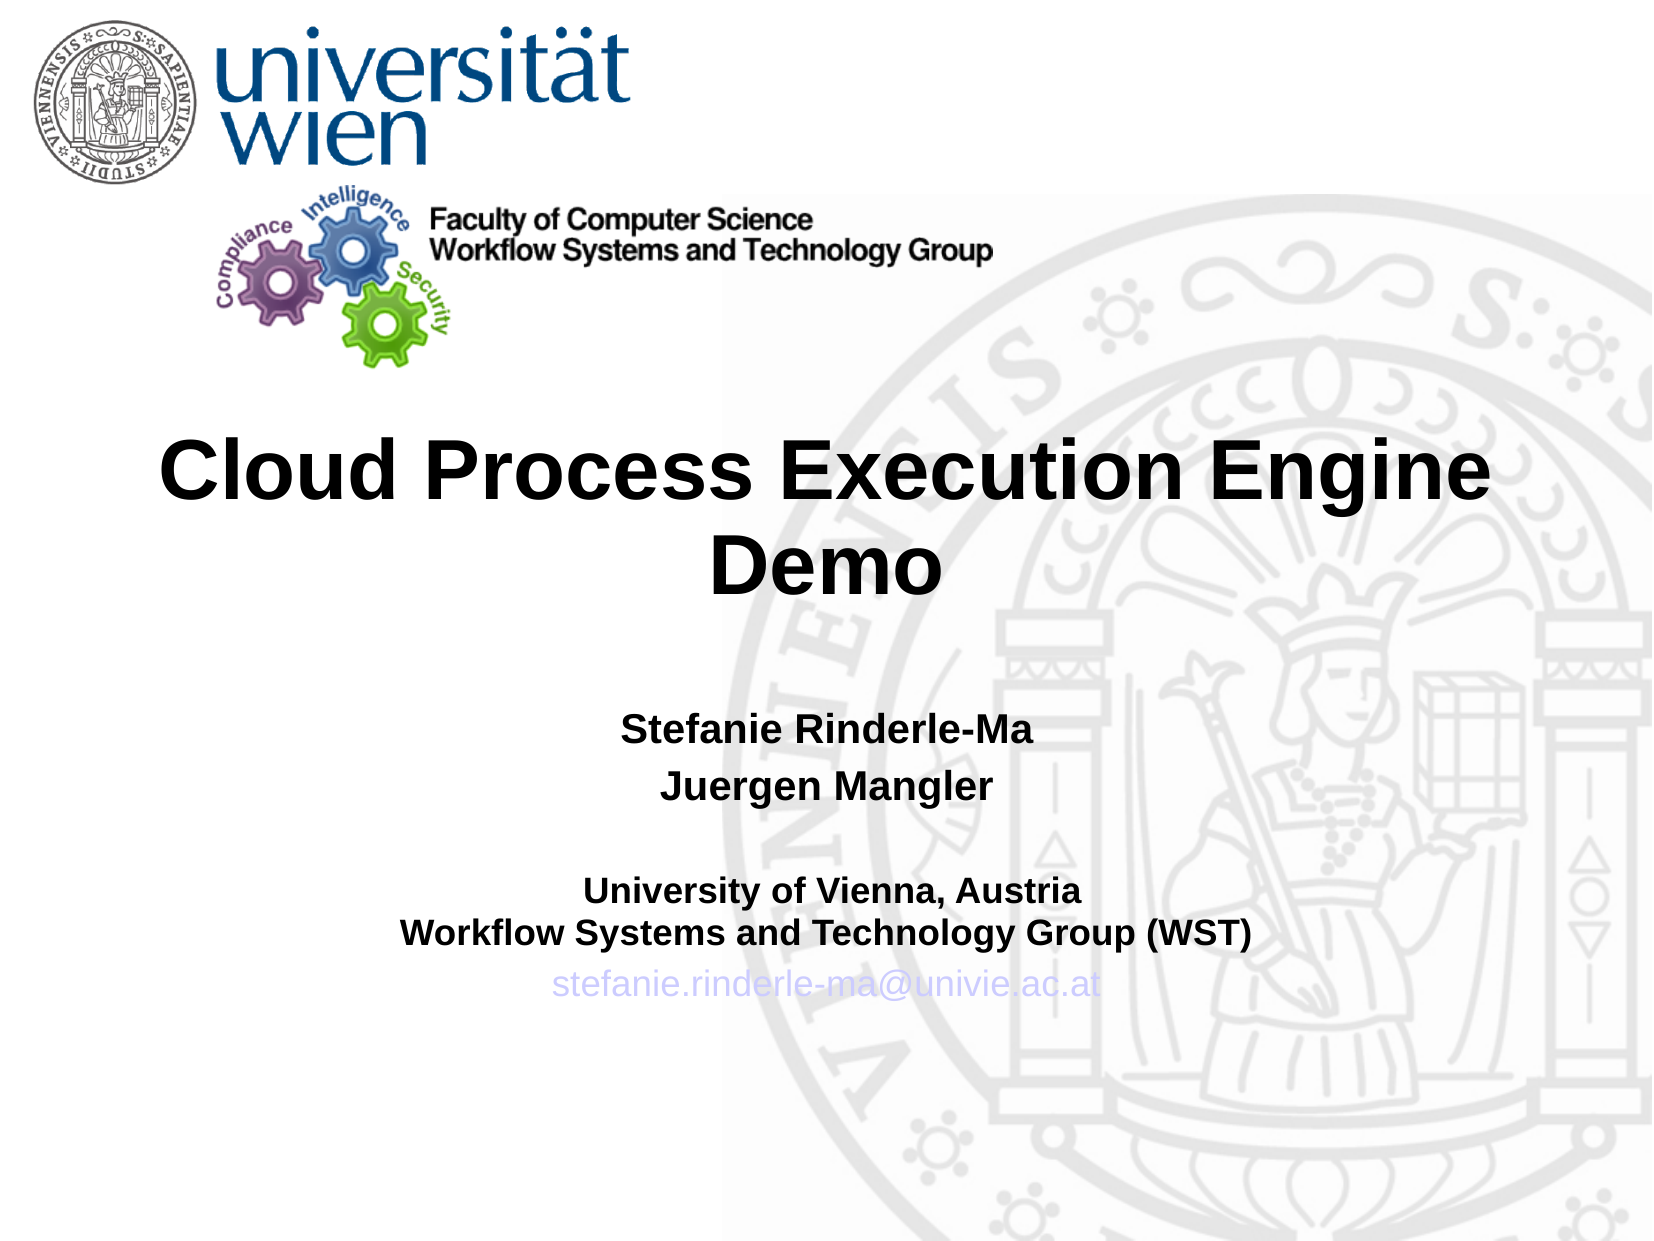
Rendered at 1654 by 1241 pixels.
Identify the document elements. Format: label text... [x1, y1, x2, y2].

picture [32, 20, 1652, 1241]
title Cloud Process Execution Engine Demo [124, 385, 1530, 652]
text_box Stefanie Rinderle-Ma Juergen Mangler University of Vienna, Austria Workflow Systems and Technology Group (WST) stefanie.rinderle-ma@univie.ac.at [248, 702, 1406, 1198]
